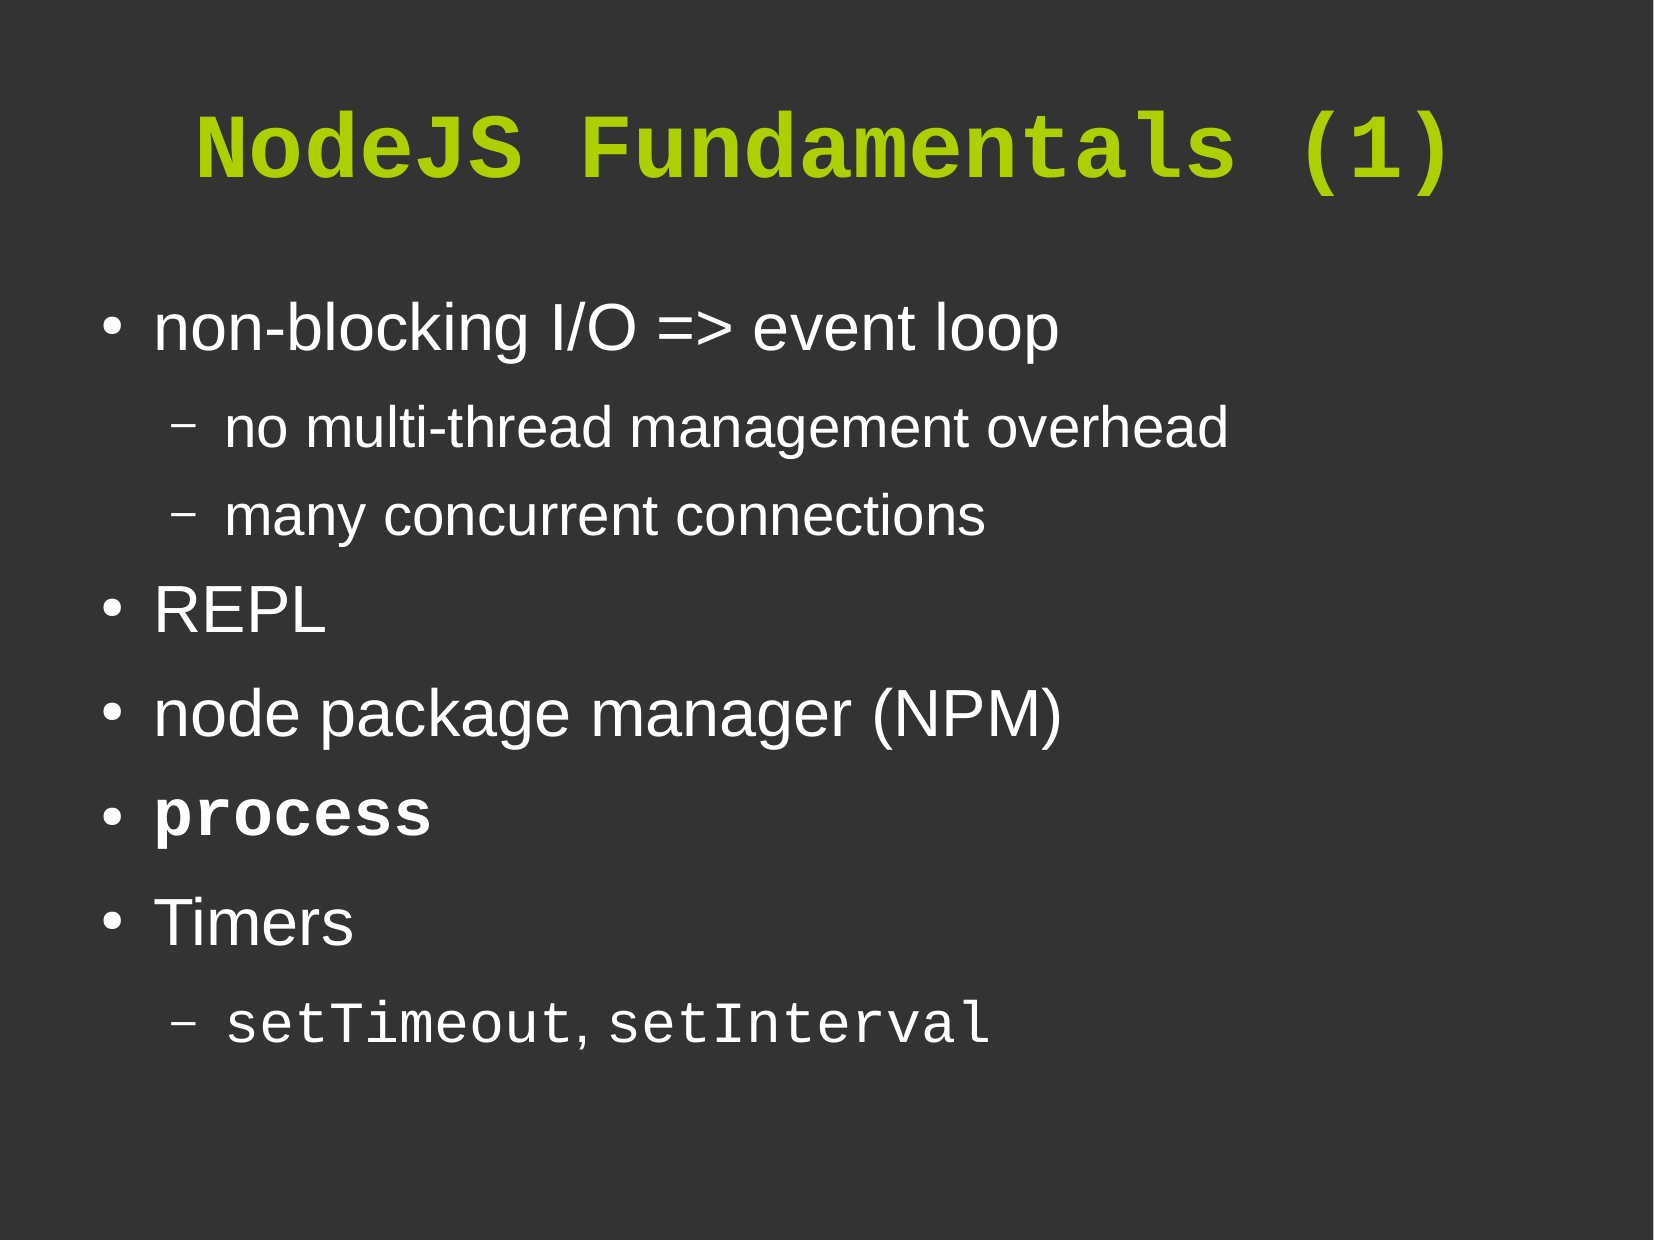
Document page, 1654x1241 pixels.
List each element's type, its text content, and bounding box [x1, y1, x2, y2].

title NodeJS Fundamentals (1) [82, 49, 1571, 257]
list non-blocking I/O => event loop no multi-thread management overhead many concurrent connections REPL node package manager (NPM) process Timers setTimeout, setInterval [82, 290, 1571, 1182]
